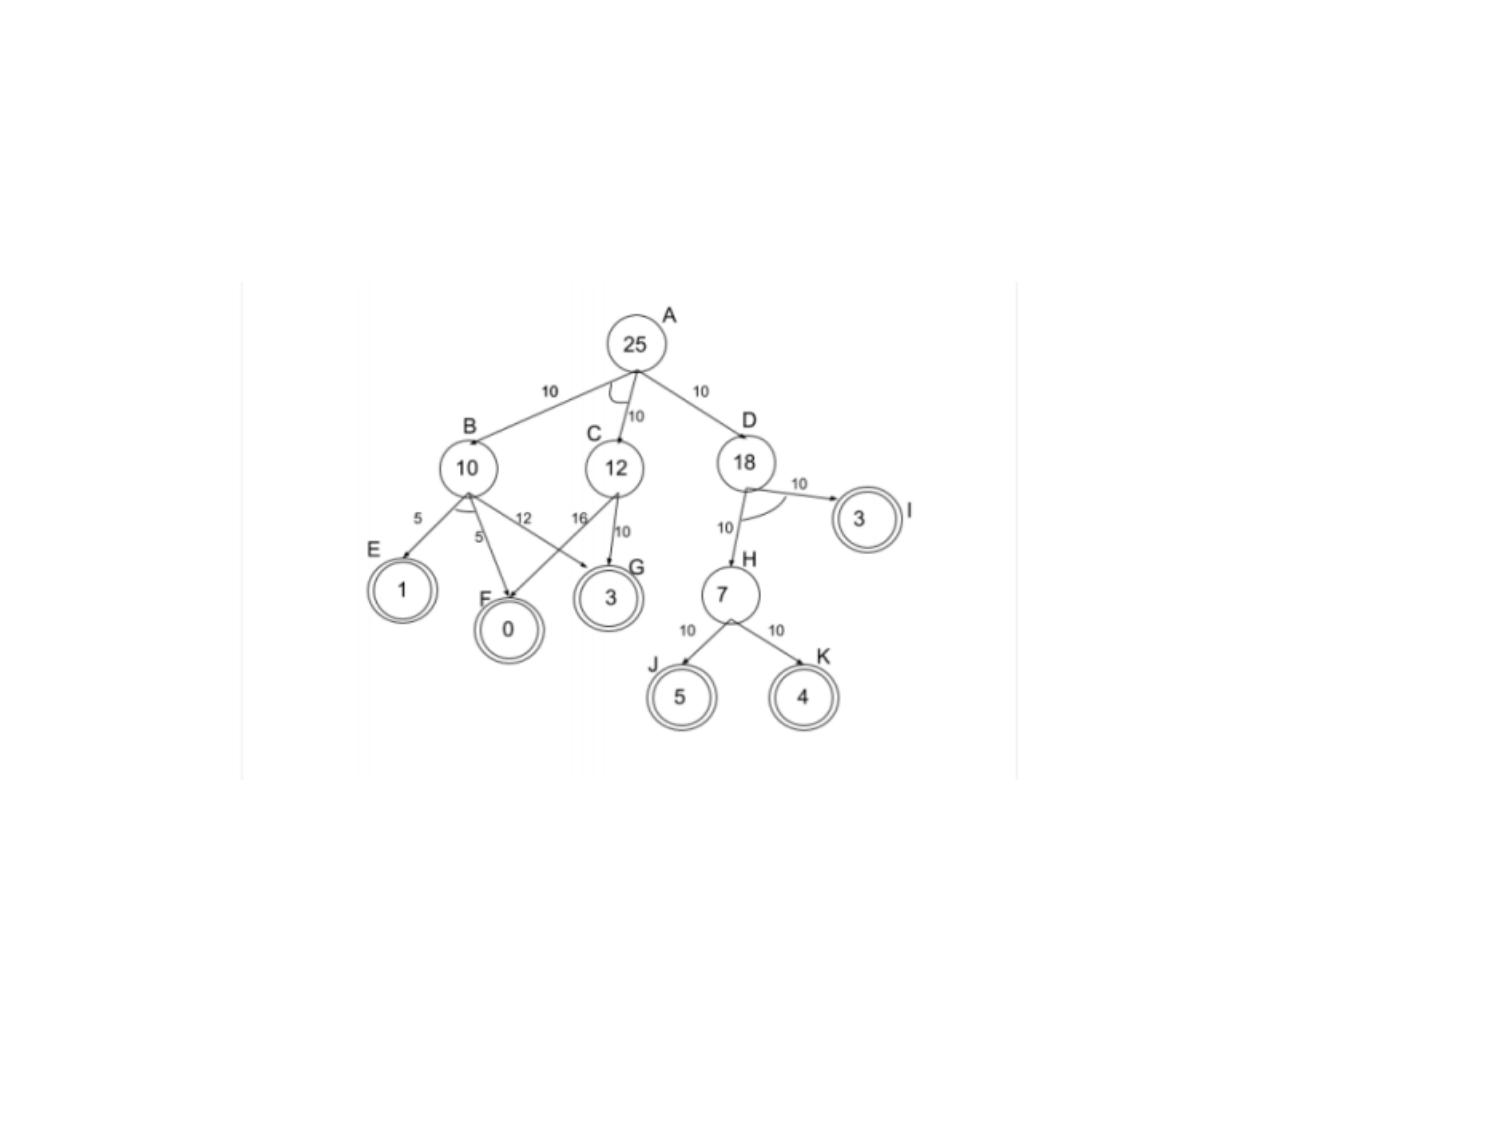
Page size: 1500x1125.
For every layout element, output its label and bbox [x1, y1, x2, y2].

picture [177, 236, 1103, 780]
